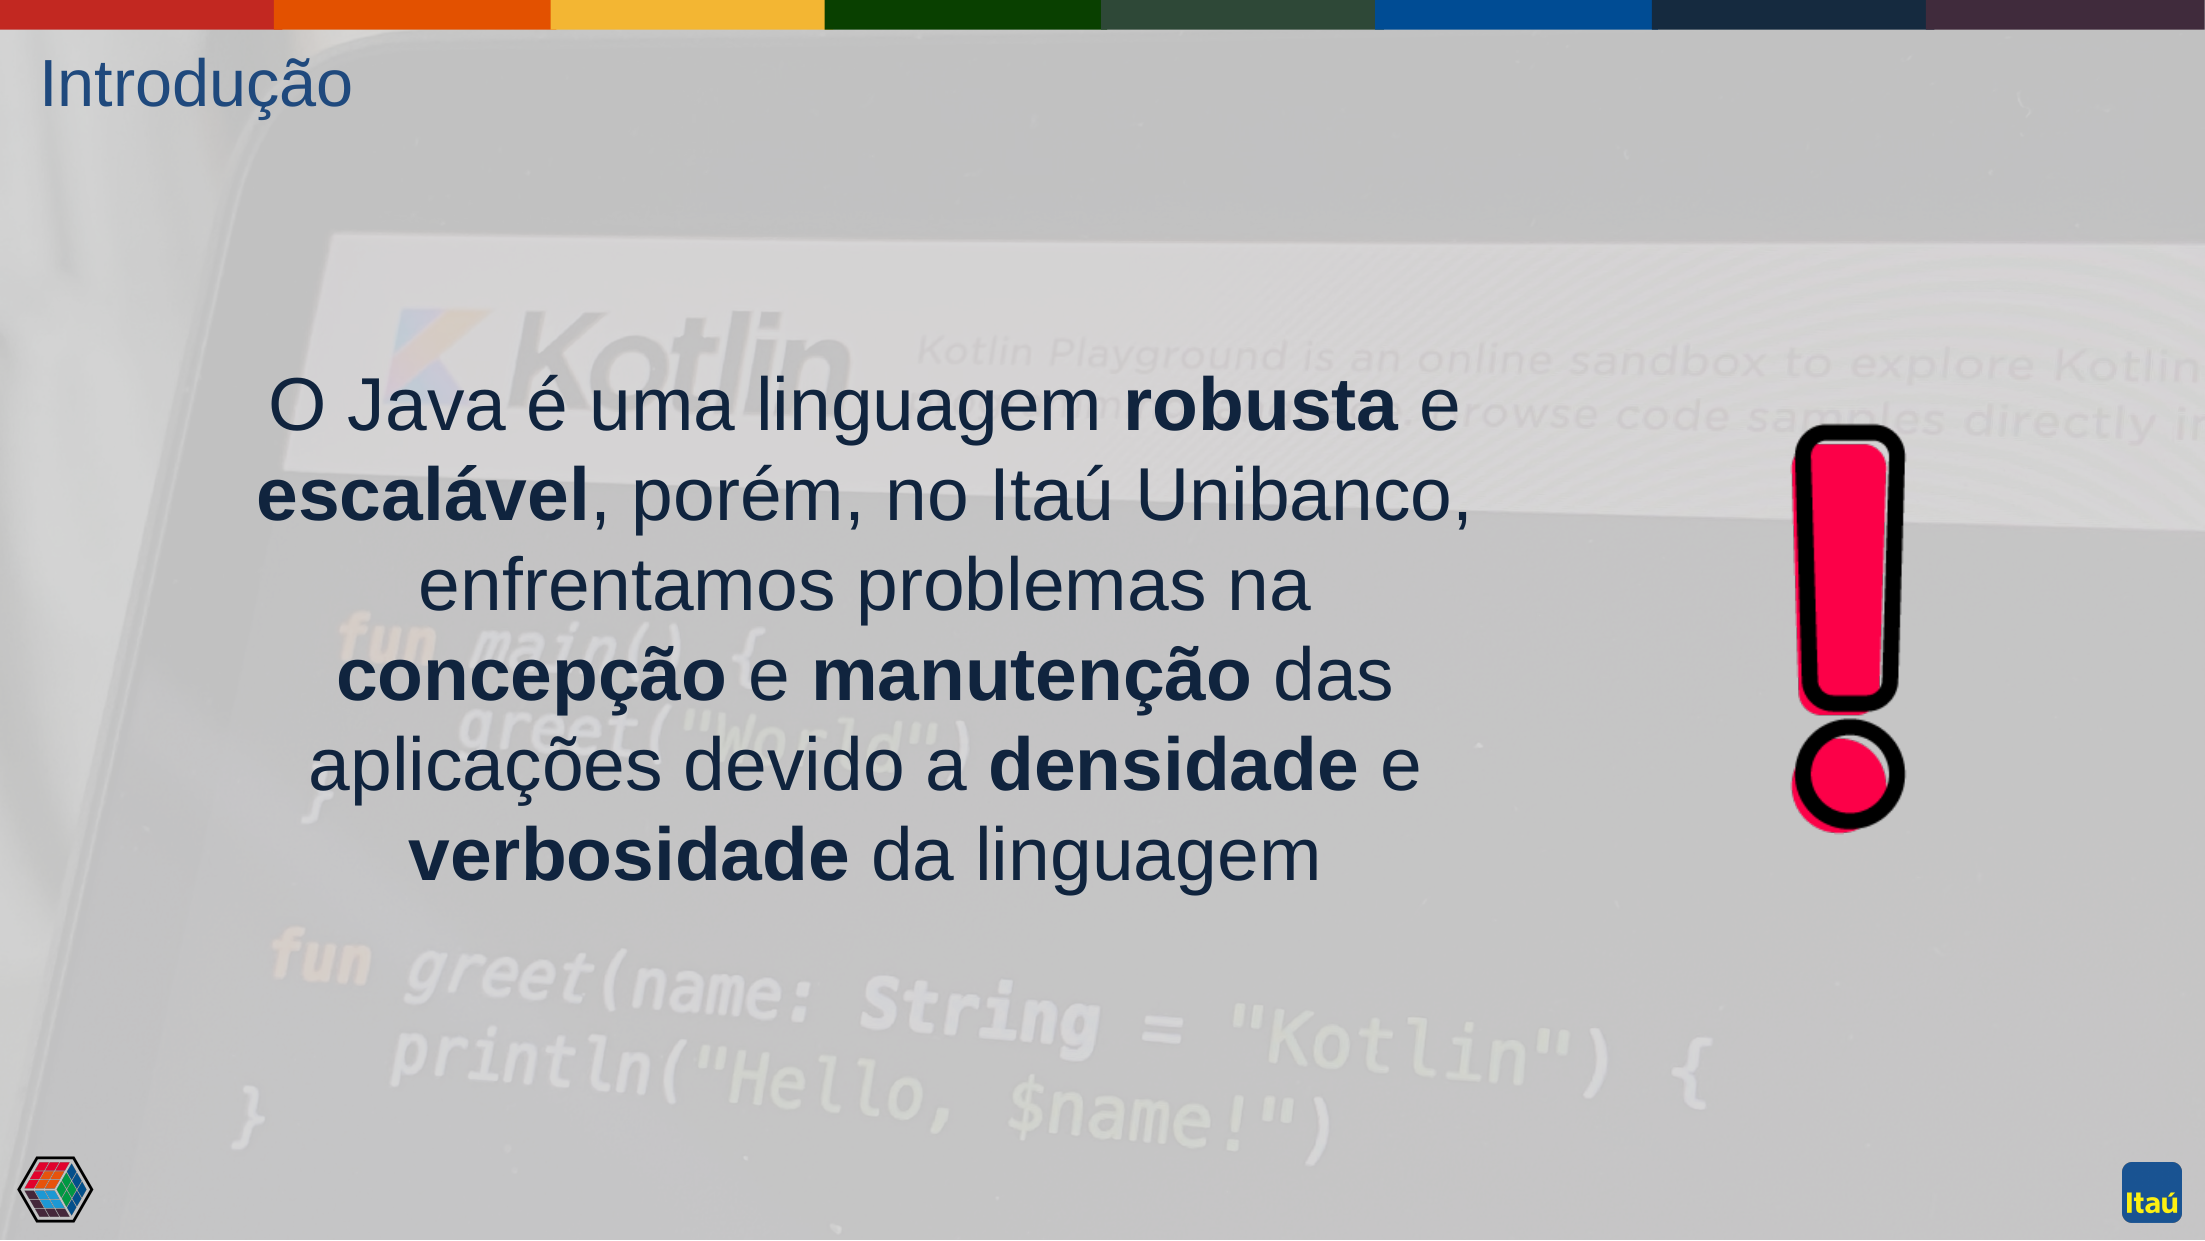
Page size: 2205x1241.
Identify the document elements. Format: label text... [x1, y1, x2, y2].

picture [15, 1149, 95, 1229]
picture [1062, 399, 2205, 869]
picture [2122, 1162, 2182, 1223]
text_box O Java é uma linguagem robusta e escalável, porém, no Itaú Unibanco, enfrentamos problemas na concepção e manutenção das aplicações devido a densidade e verbosidade da linguagem [236, 300, 1495, 951]
title Introdução [39, 45, 2024, 122]
